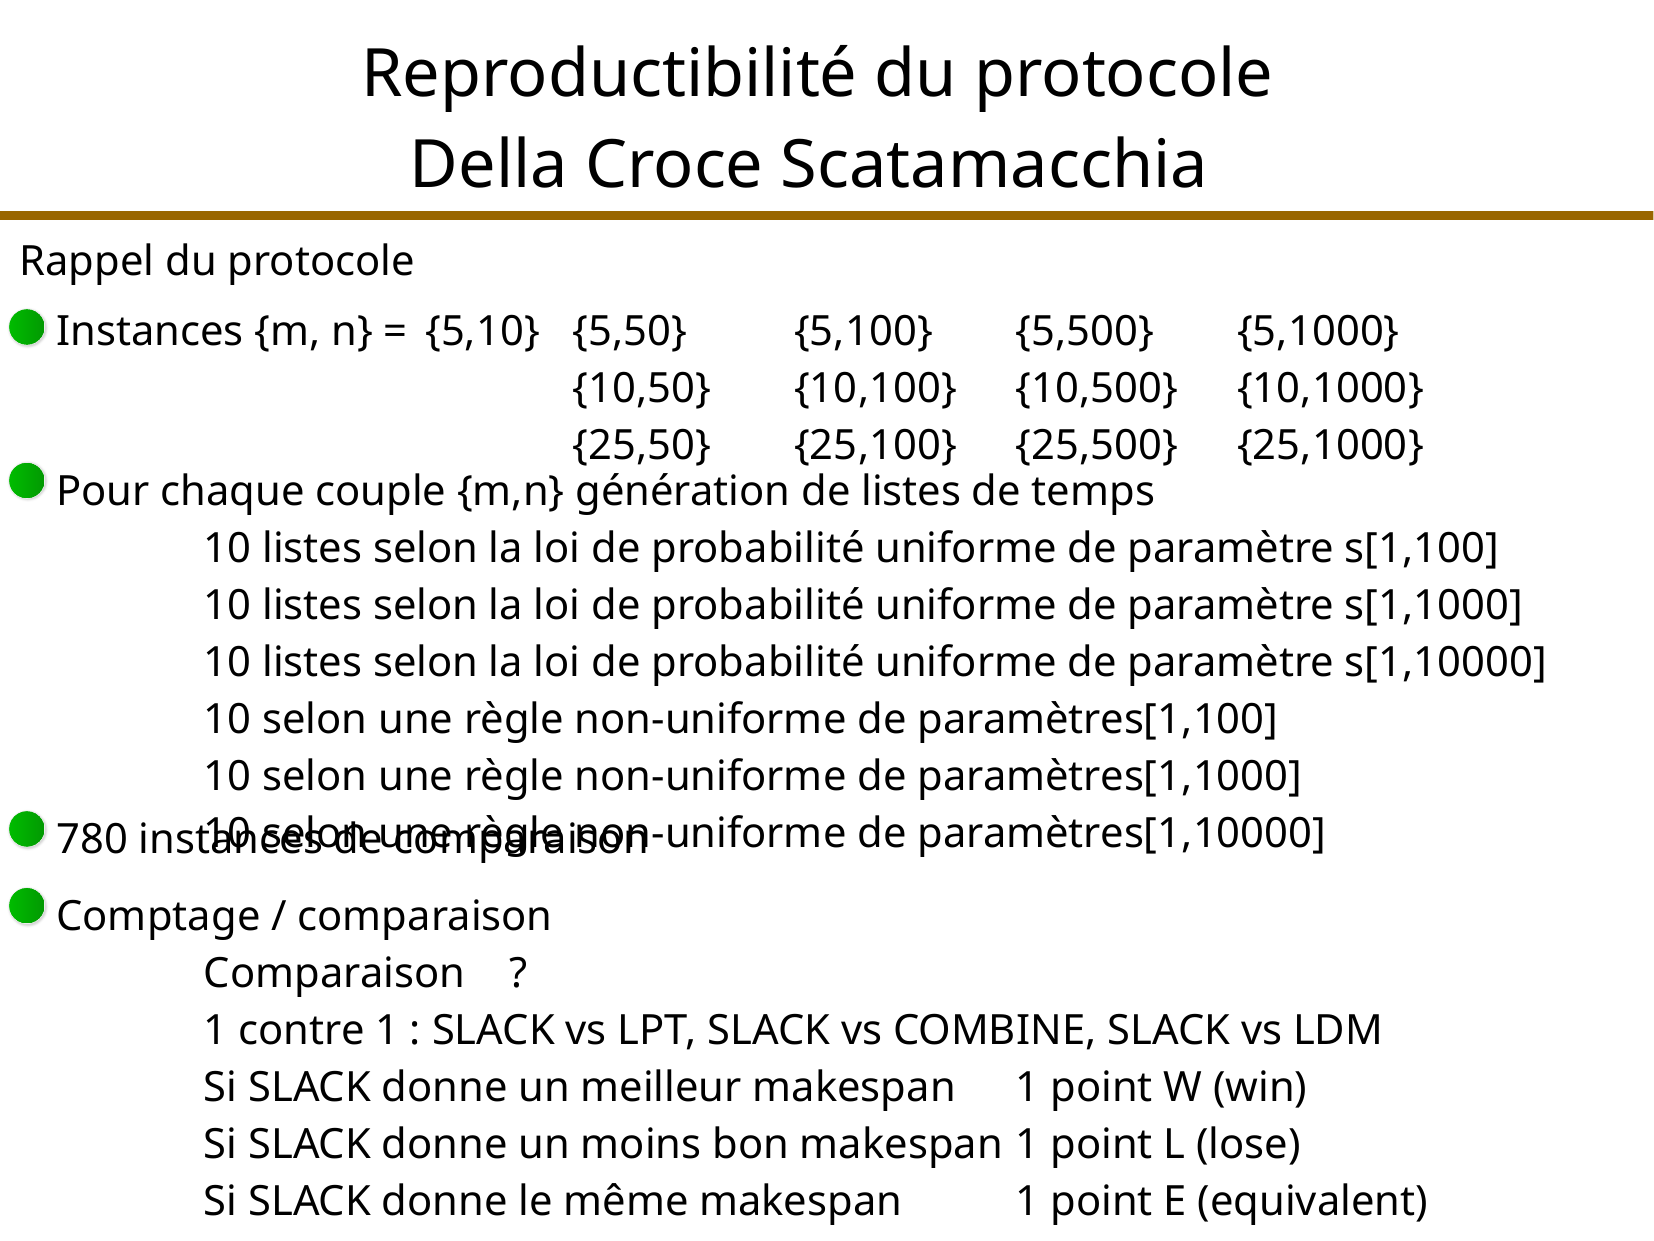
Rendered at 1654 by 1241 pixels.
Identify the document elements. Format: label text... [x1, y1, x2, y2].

text_box Instances {m, n} = {5,10} {5,50} {5,100} {5,500} {5,1000} {10,50} {10,100} {10,500} {10,1000} {25,50} {25,100} {25,500} {25,1000} [41, 293, 1477, 452]
picture [6, 460, 41, 503]
text_box Comptage / comparaison Comparaison ? 1 contre 1 : SLACK vs LPT, SLACK vs COMBINE, SLACK vs LDM Si SLACK donne un meilleur makespan 1 point W (win) Si SLACK donne un moins bon makespan 1 point L (lose) Si SLACK donne le même makespan 1 point E (equivalent) [41, 878, 1477, 1180]
text_box 780 instances de comparaison [41, 801, 1477, 865]
picture [6, 809, 41, 851]
picture [6, 885, 50, 928]
text_box Pour chaque couple {m,n} génération de listes de temps 10 listes selon la loi de probabilité uniforme de paramètre s[1,100] 10 listes selon la loi de probabilité uniforme de paramètre s[1,1000] 10 listes selon la loi de probabilité uniforme de paramètre s[1,10000] 10 selon une règle non-uniforme de paramètres[1,100] 10 selon une règle non-uniforme de paramètres[1,1000] 10 selon une règle non-uniforme de paramètres[1,10000] [41, 453, 1619, 803]
text_box Rappel du protocole [4, 223, 922, 286]
picture [6, 307, 41, 349]
title Reproductibilité du protocole Della Croce Scatamacchia [82, 39, 1571, 193]
